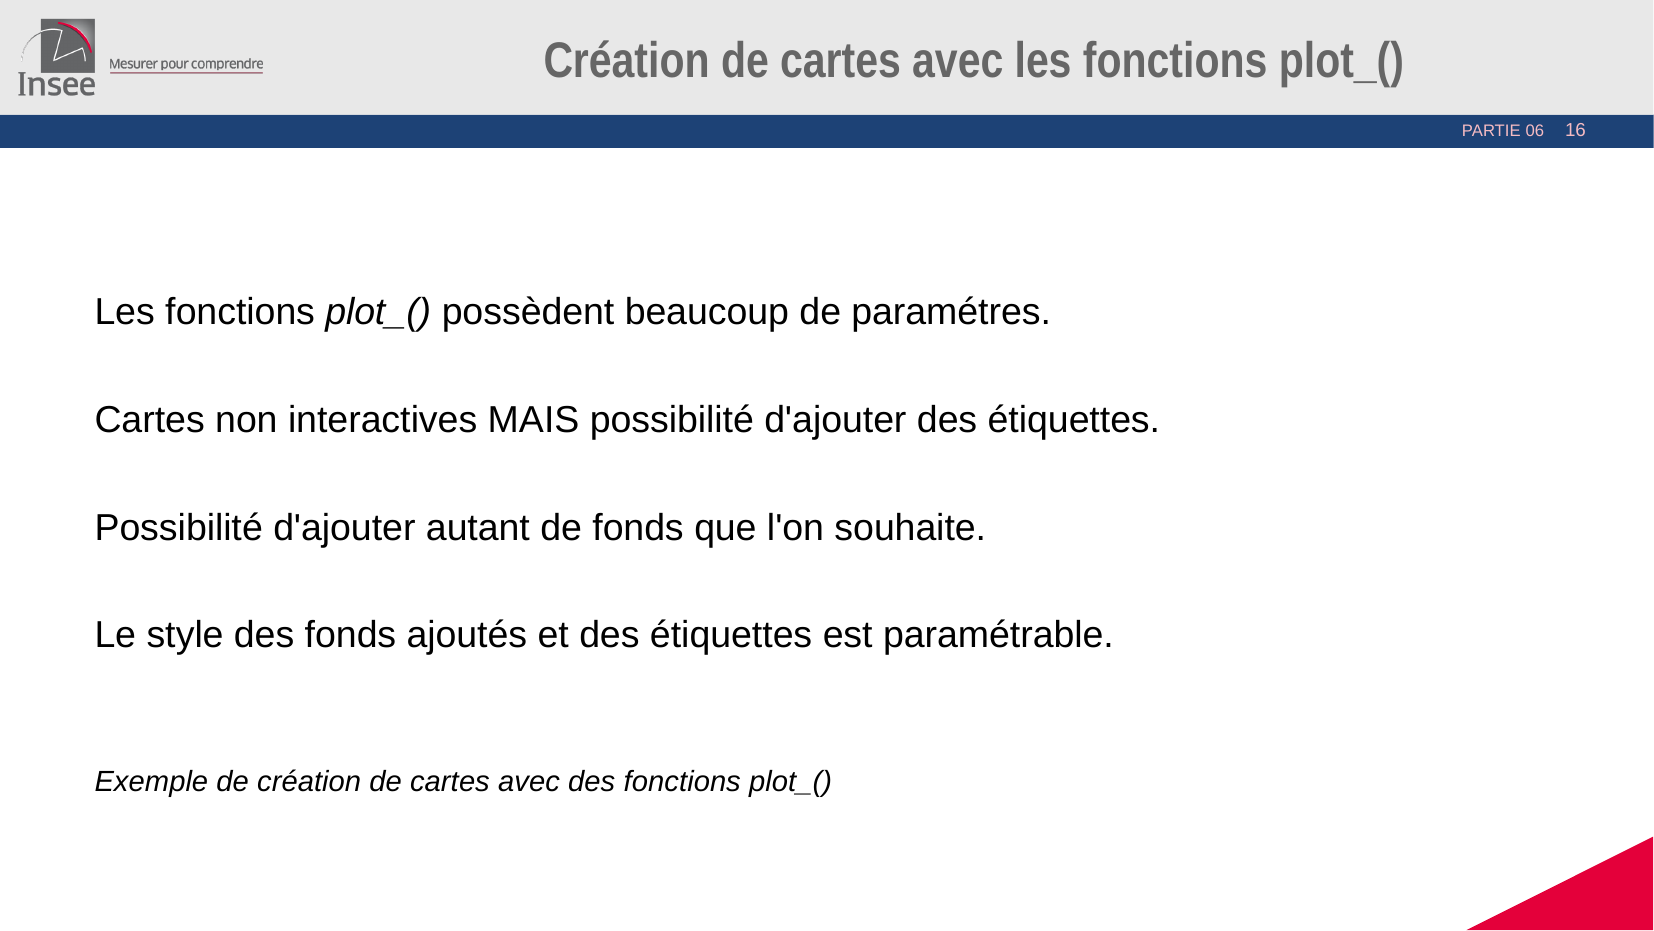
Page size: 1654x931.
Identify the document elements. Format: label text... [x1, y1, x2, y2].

title Création de cartes avec les fonctions plot_() [295, 0, 1654, 119]
text_box PARTIE 06 [1311, 114, 1560, 148]
picture [14, 0, 263, 99]
list Les fonctions plot_() possèdent beaucoup de paramétres. Cartes non interactives MAIS possibilité d'ajouter des étiquettes. Possibilité d'ajouter autant de fonds que l'on souhaite. Le style des fonds ajoutés et des étiquettes est paramétrable. Exemple de création de cartes avec des fonctions plot_() [76, 242, 1560, 804]
